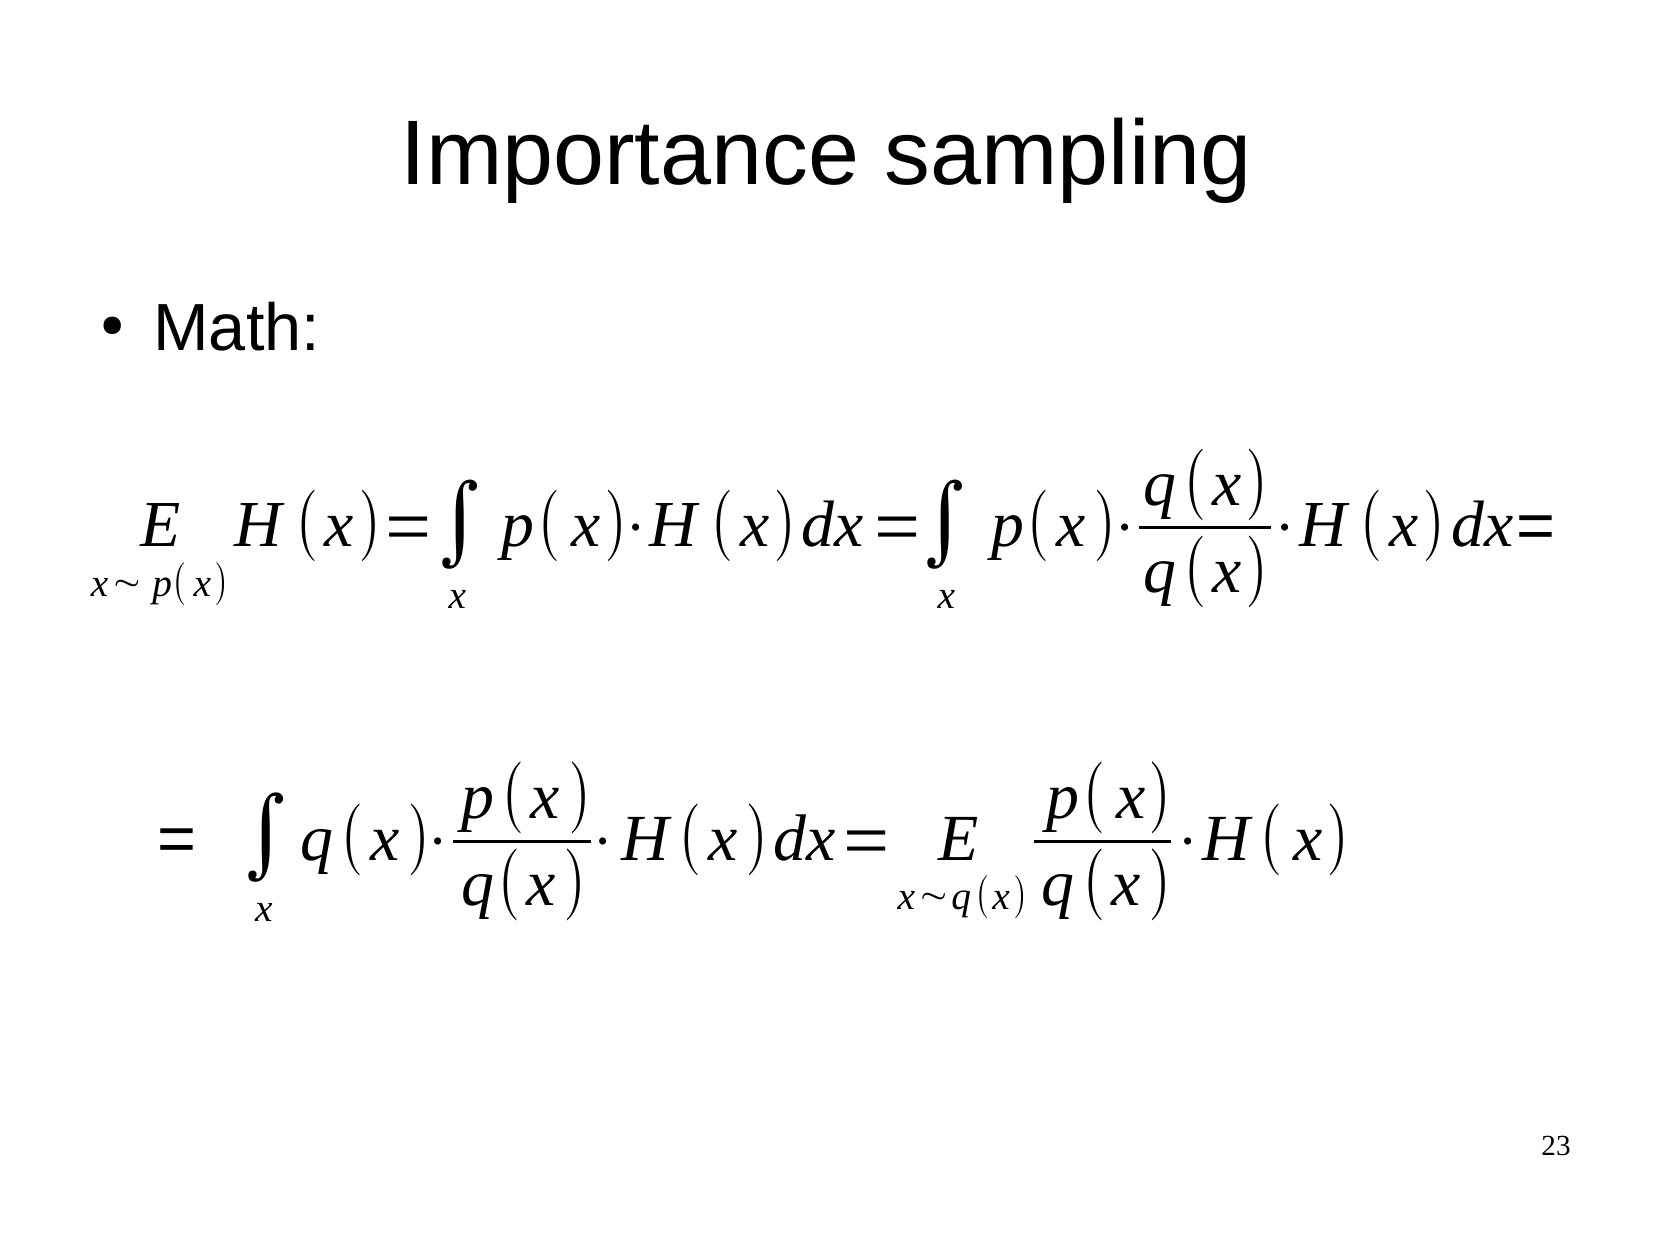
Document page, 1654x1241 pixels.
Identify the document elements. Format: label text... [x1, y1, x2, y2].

chart [74, 444, 1534, 619]
chart [221, 757, 1365, 932]
text_box = [142, 793, 212, 884]
list Math: [82, 290, 1571, 1010]
text_box = [1534, 480, 1570, 571]
title Importance sampling [82, 49, 1571, 257]
